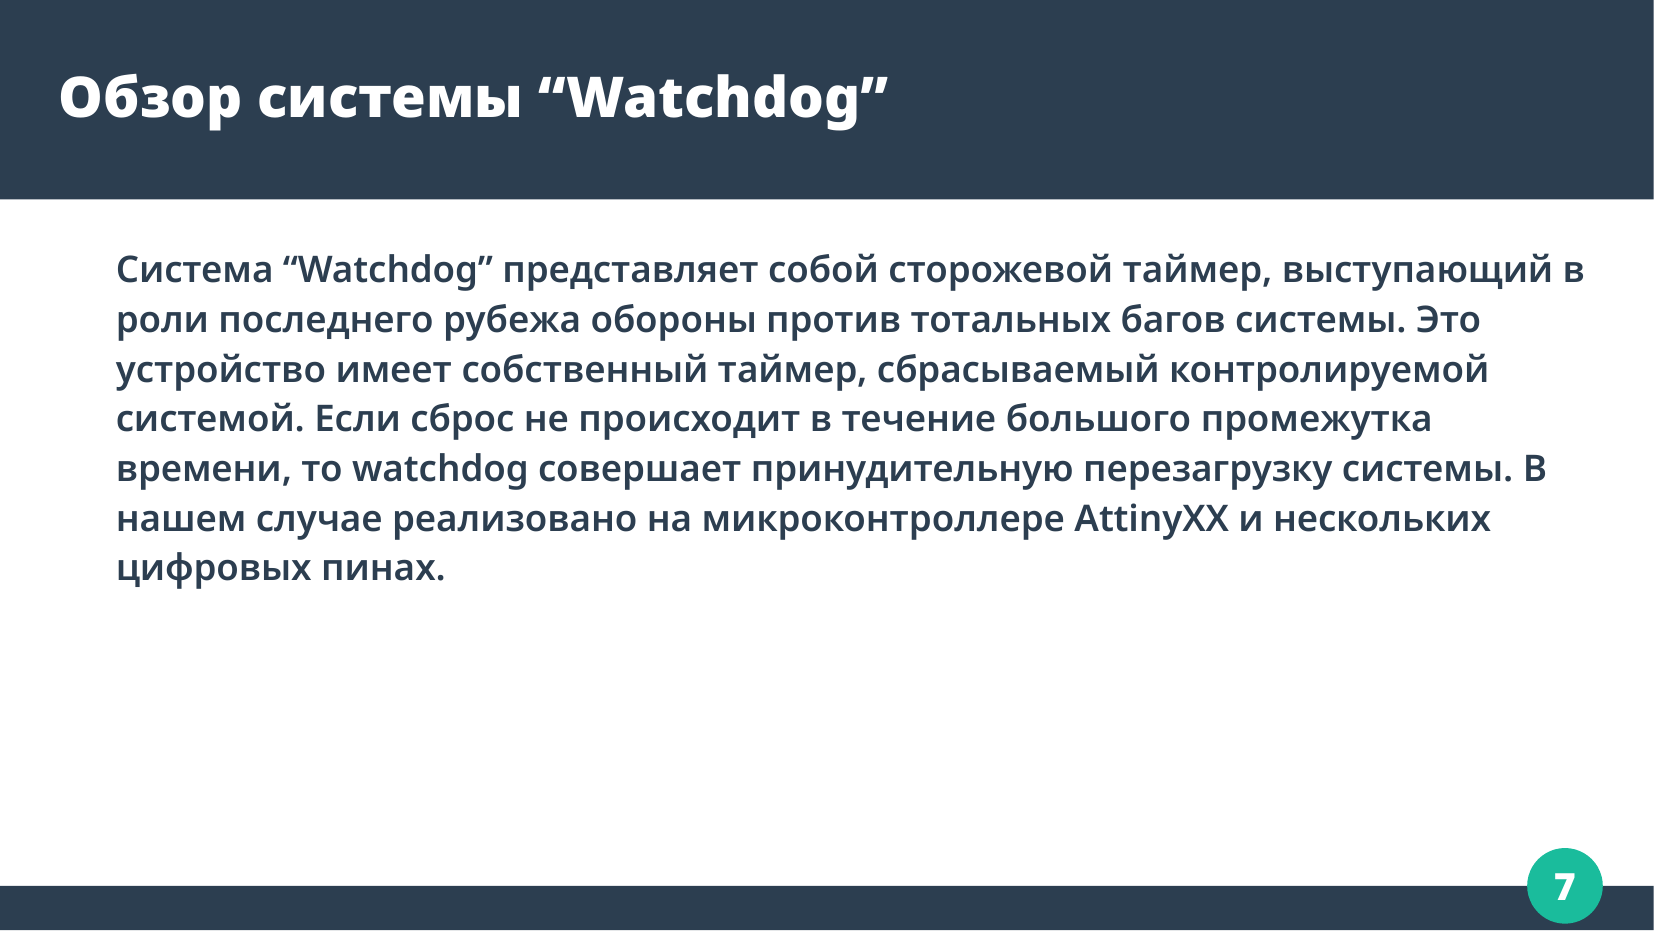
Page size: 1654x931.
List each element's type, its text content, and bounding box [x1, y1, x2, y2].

list Система “Watchdog” представляет собой сторожевой таймер, выступающий в роли последнего рубежа обороны против тотальных багов системы. Это устройство имеет собственный таймер, сбрасываемый контролируемой системой. Если сброс не происходит в течение большого промежутка времени, то watchdog совершает принудительную перезагрузку системы. В нашем случае реализовано на микроконтроллере AttinyXX и нескольких цифровых пинах. [59, 243, 1595, 601]
title Обзор системы “Watchdog” [59, 37, 1595, 155]
